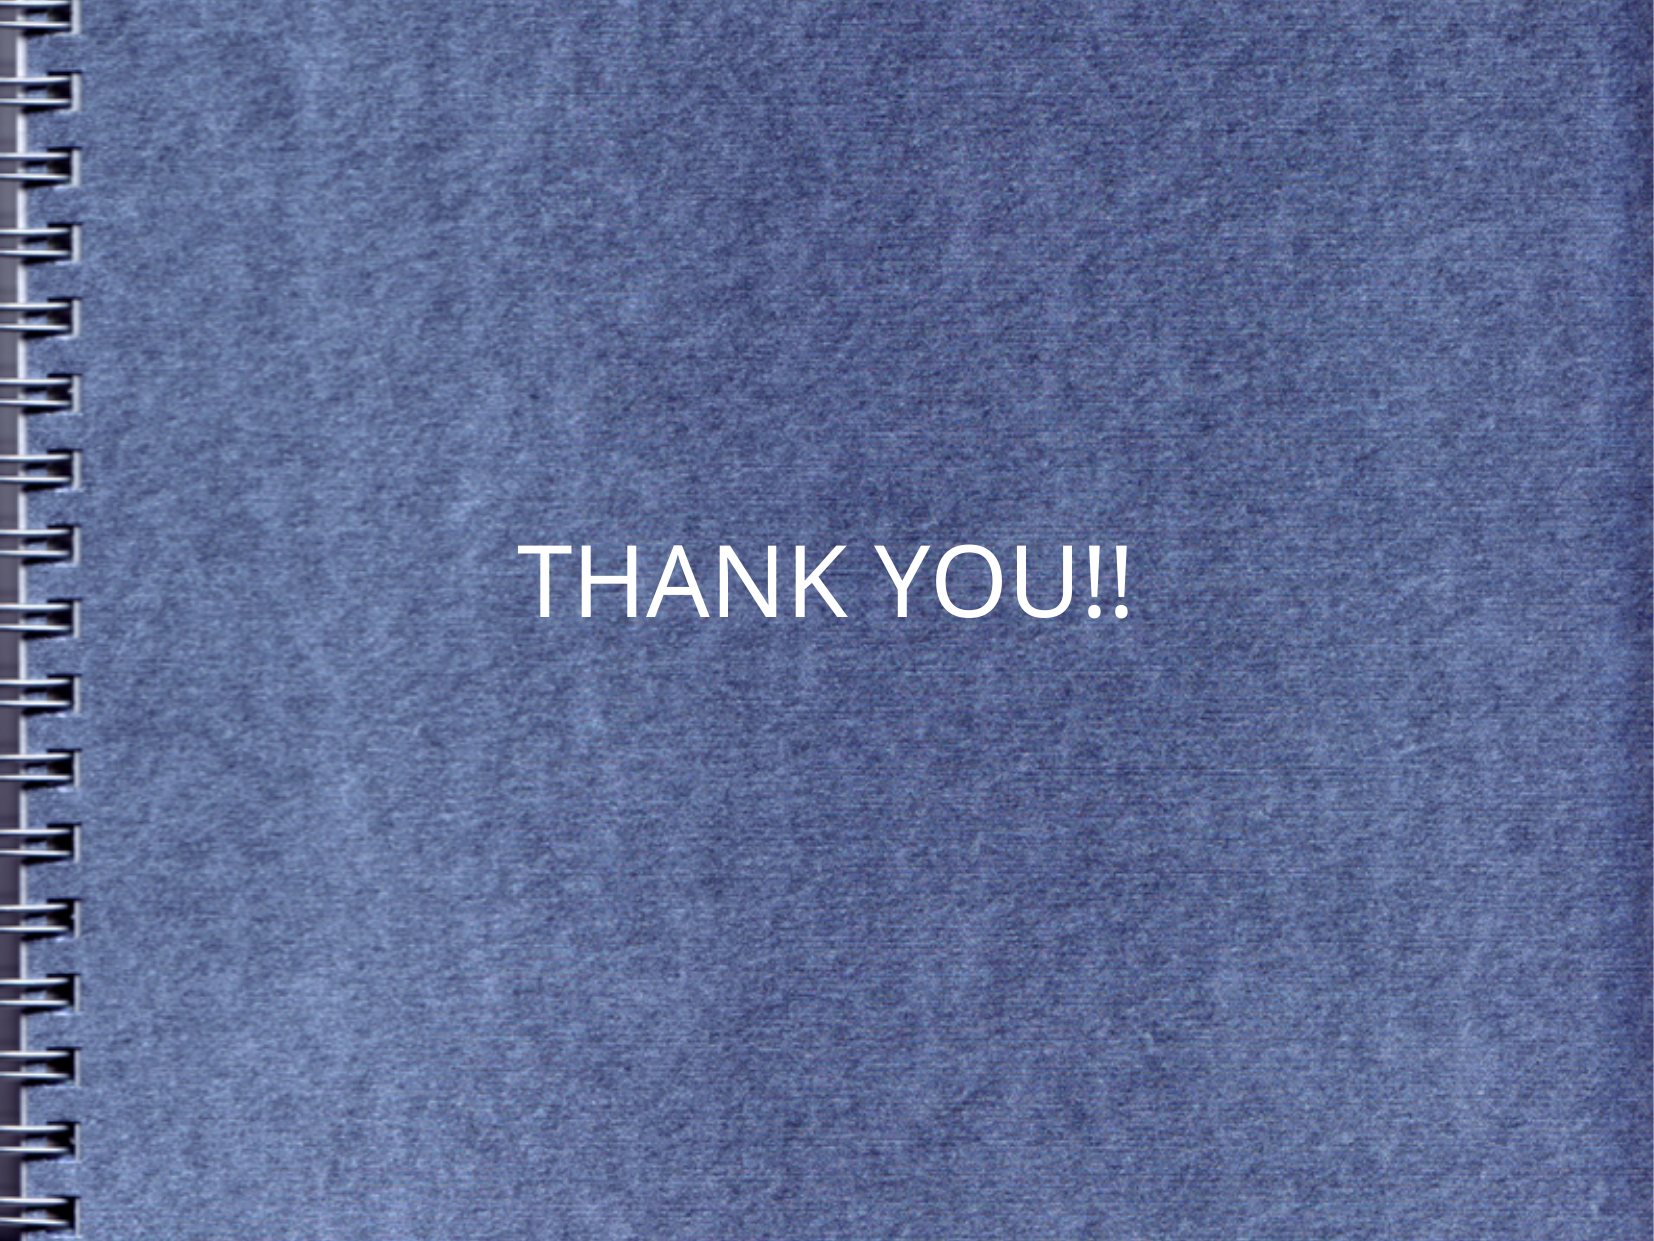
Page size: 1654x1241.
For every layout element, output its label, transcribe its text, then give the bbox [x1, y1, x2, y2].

subtitle THANK YOU!! [82, 49, 1571, 1109]
picture [0, 0, 1654, 1241]
